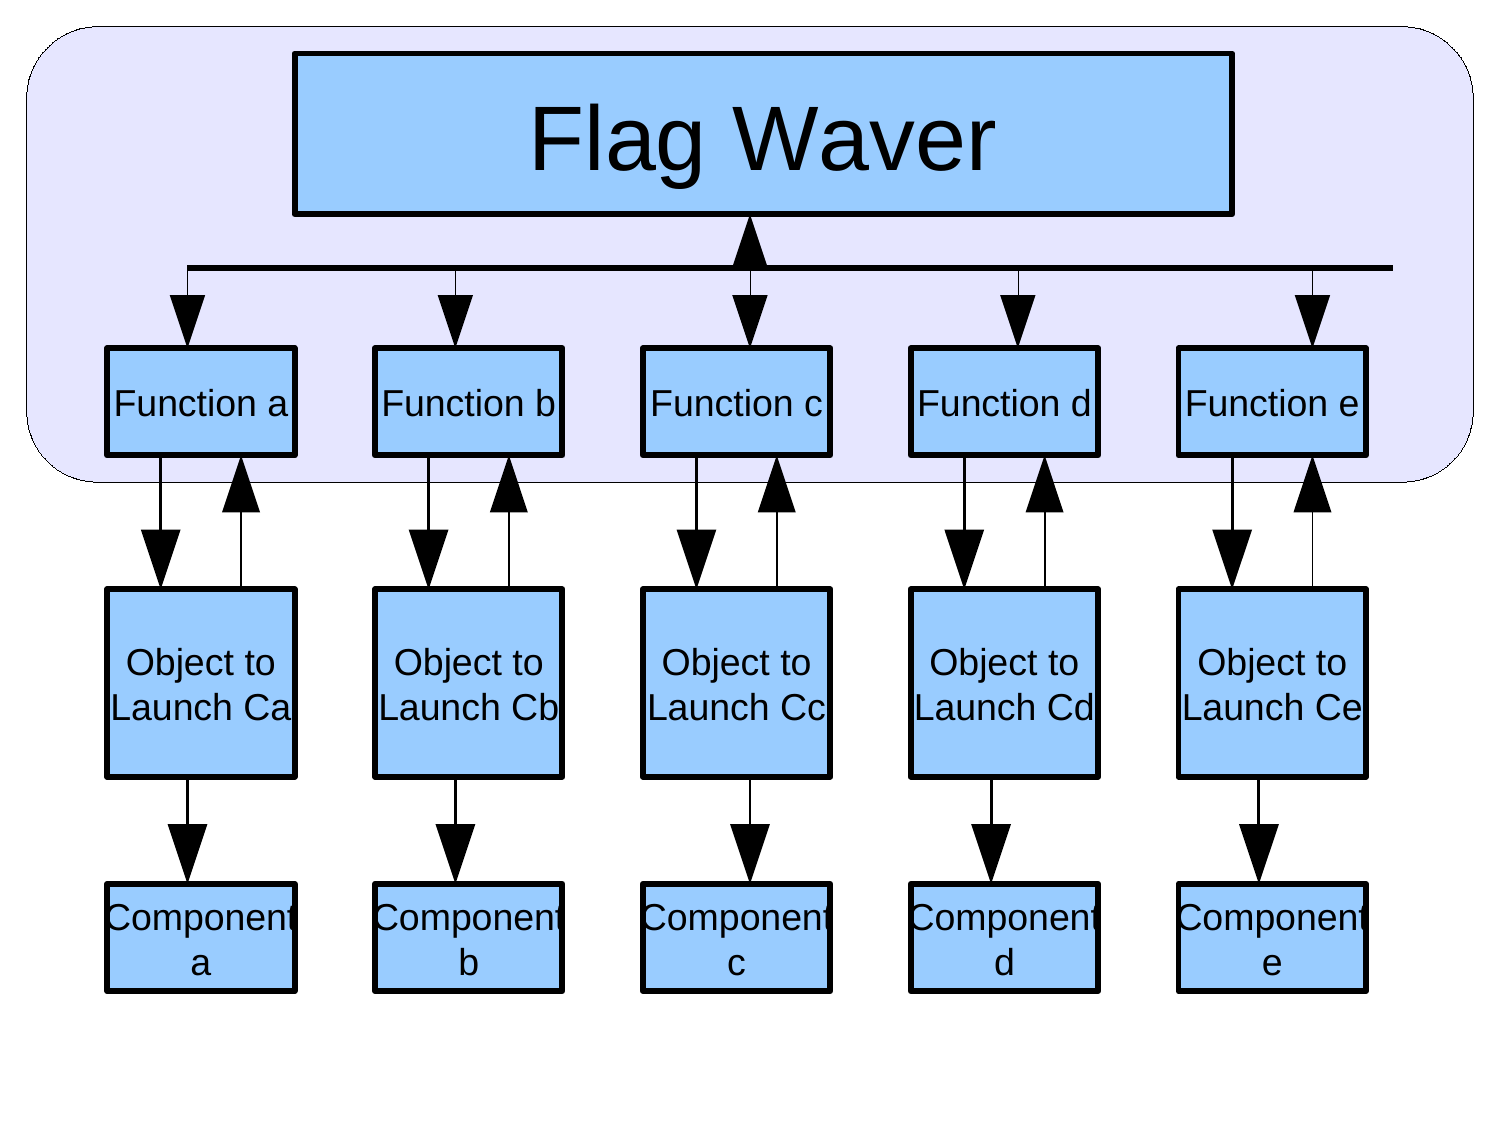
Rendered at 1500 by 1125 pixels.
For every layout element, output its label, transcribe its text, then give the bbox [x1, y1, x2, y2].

text_box Function d [910, 348, 1099, 456]
text_box Component b [374, 883, 563, 992]
text_box Flag Waver [294, 53, 1233, 215]
text_box [162, 456, 240, 483]
text_box Function c [642, 348, 831, 456]
text_box Object to Launch Ce [1178, 589, 1367, 777]
text_box [430, 456, 508, 483]
text_box [698, 456, 776, 483]
text_box [966, 456, 1044, 483]
text_box Component c [642, 883, 831, 992]
text_box Component a [107, 883, 295, 992]
text_box Object to Launch Cb [374, 589, 563, 777]
text_box Function b [374, 348, 563, 456]
text_box [751, 271, 1018, 483]
text_box [1234, 456, 1311, 483]
text_box Object to Launch Ca [107, 589, 295, 777]
text_box Function e [1178, 348, 1367, 456]
text_box Component e [1178, 883, 1367, 992]
text_box [188, 271, 455, 483]
text_box Function a [107, 348, 295, 456]
text_box Object to Launch Cc [642, 589, 831, 777]
text_box Component d [910, 883, 1099, 992]
text_box [456, 271, 750, 483]
text_box Object to Launch Cd [910, 589, 1099, 777]
text_box [26, 26, 1474, 483]
text_box [1019, 271, 1312, 483]
